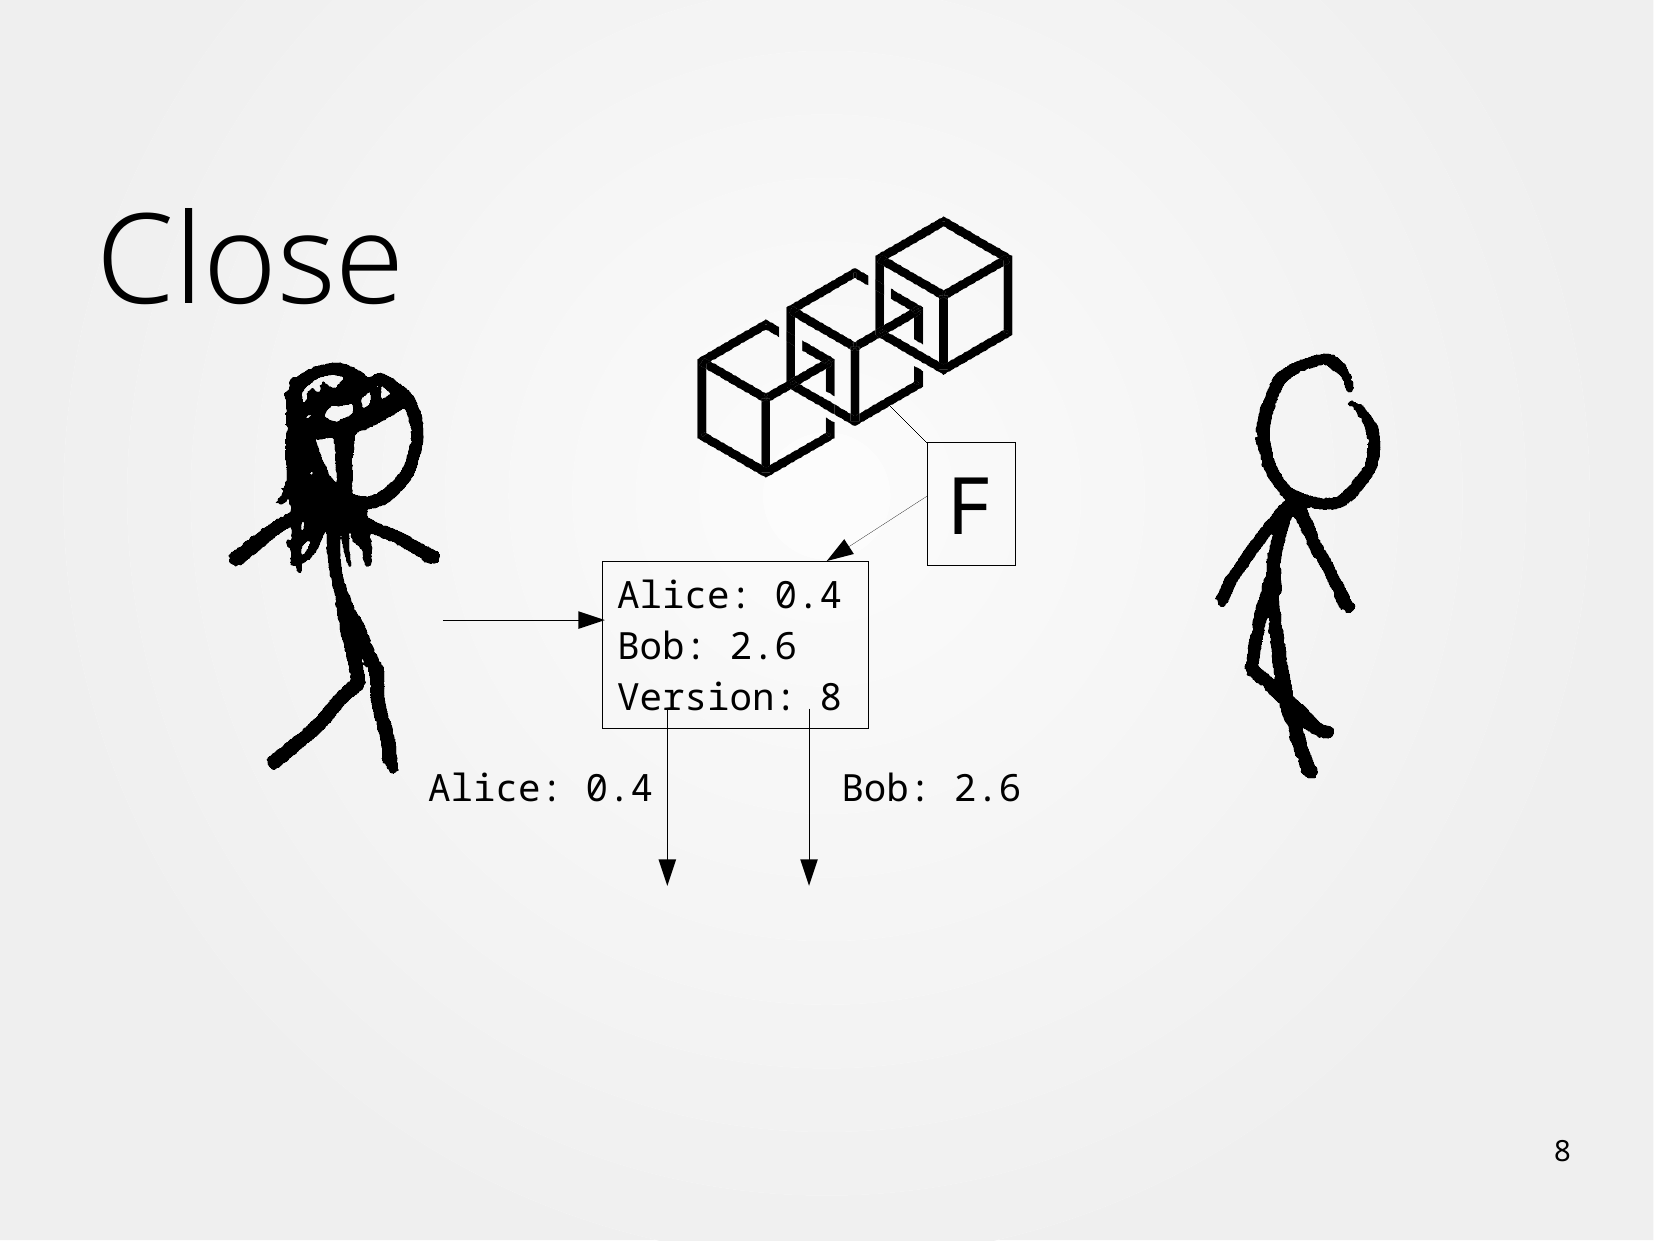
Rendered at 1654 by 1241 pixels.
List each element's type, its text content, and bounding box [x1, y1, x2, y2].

text_box F [927, 442, 1016, 551]
picture [226, 360, 443, 774]
text_box Alice: 0.4 Bob: 2.6 Version: 8 [602, 561, 869, 707]
picture [1210, 348, 1385, 783]
picture [850, 497, 927, 550]
text_box Alice: 0.4 [413, 754, 680, 857]
title Close [31, 169, 502, 318]
picture [572, 144, 1136, 550]
text_box Bob: 2.6 [826, 754, 1063, 813]
